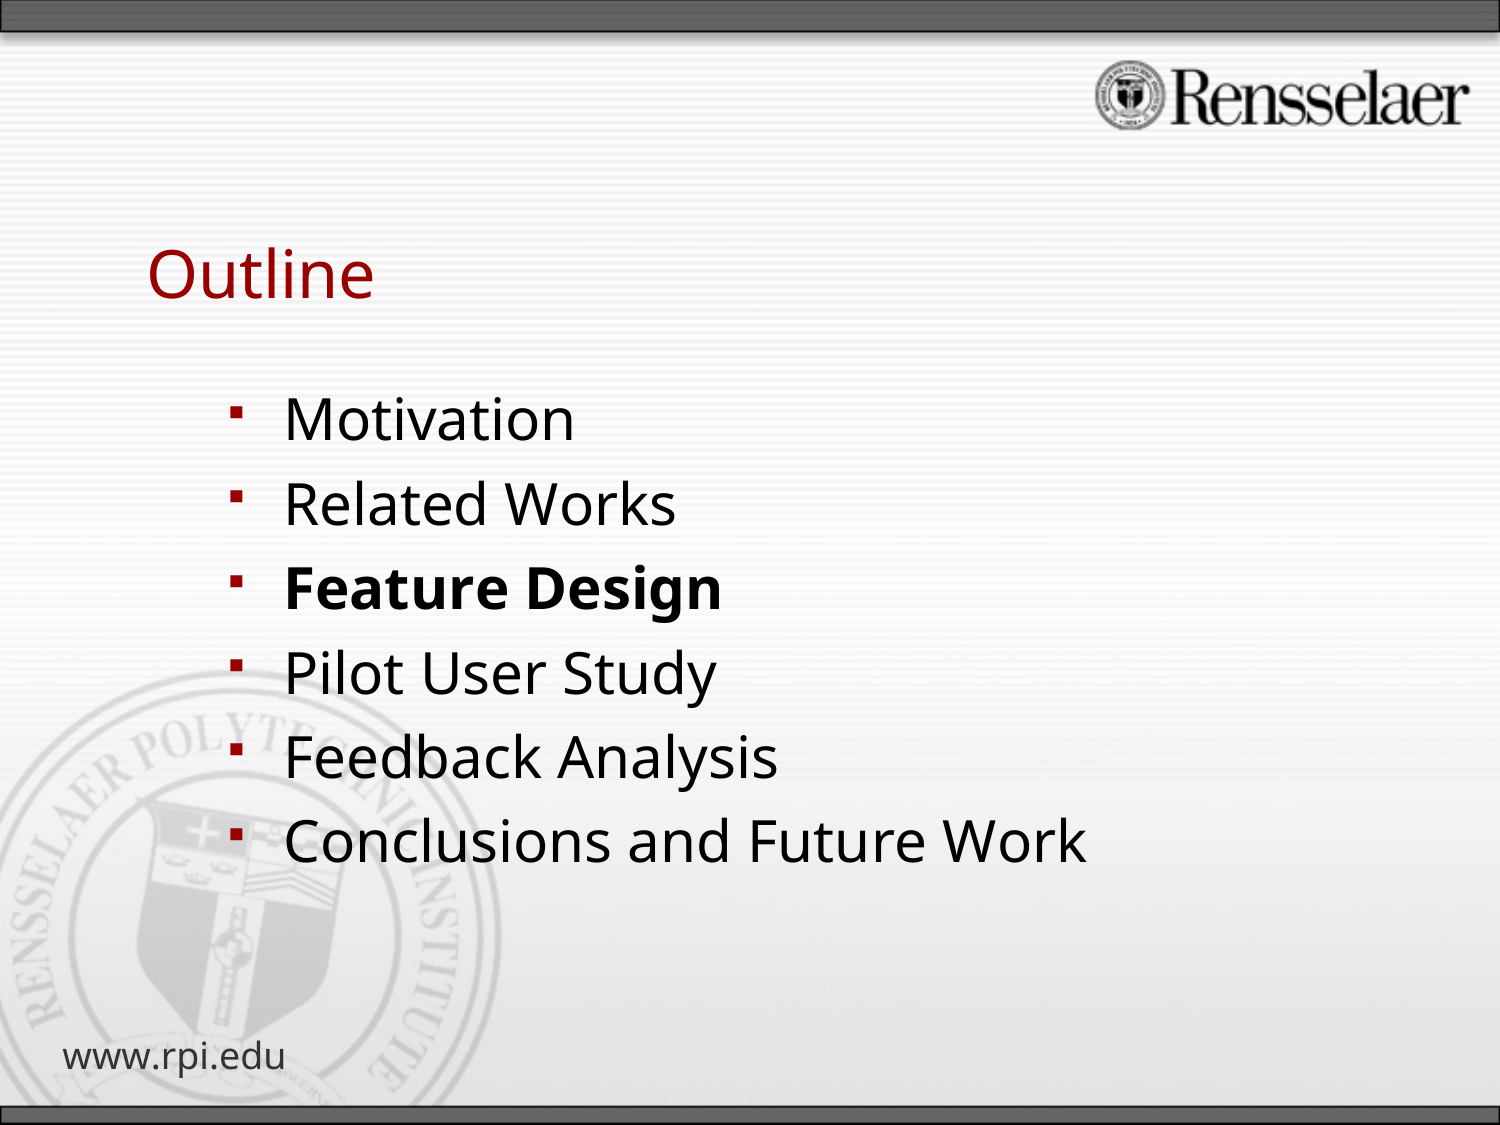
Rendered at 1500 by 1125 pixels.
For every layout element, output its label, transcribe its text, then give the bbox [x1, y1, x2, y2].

list Motivation Related Works Feature Design Pilot User Study Feedback Analysis Conclusions and Future Work [212, 375, 1450, 988]
title Outline [131, 207, 1457, 336]
picture [0, 0, 1500, 1125]
